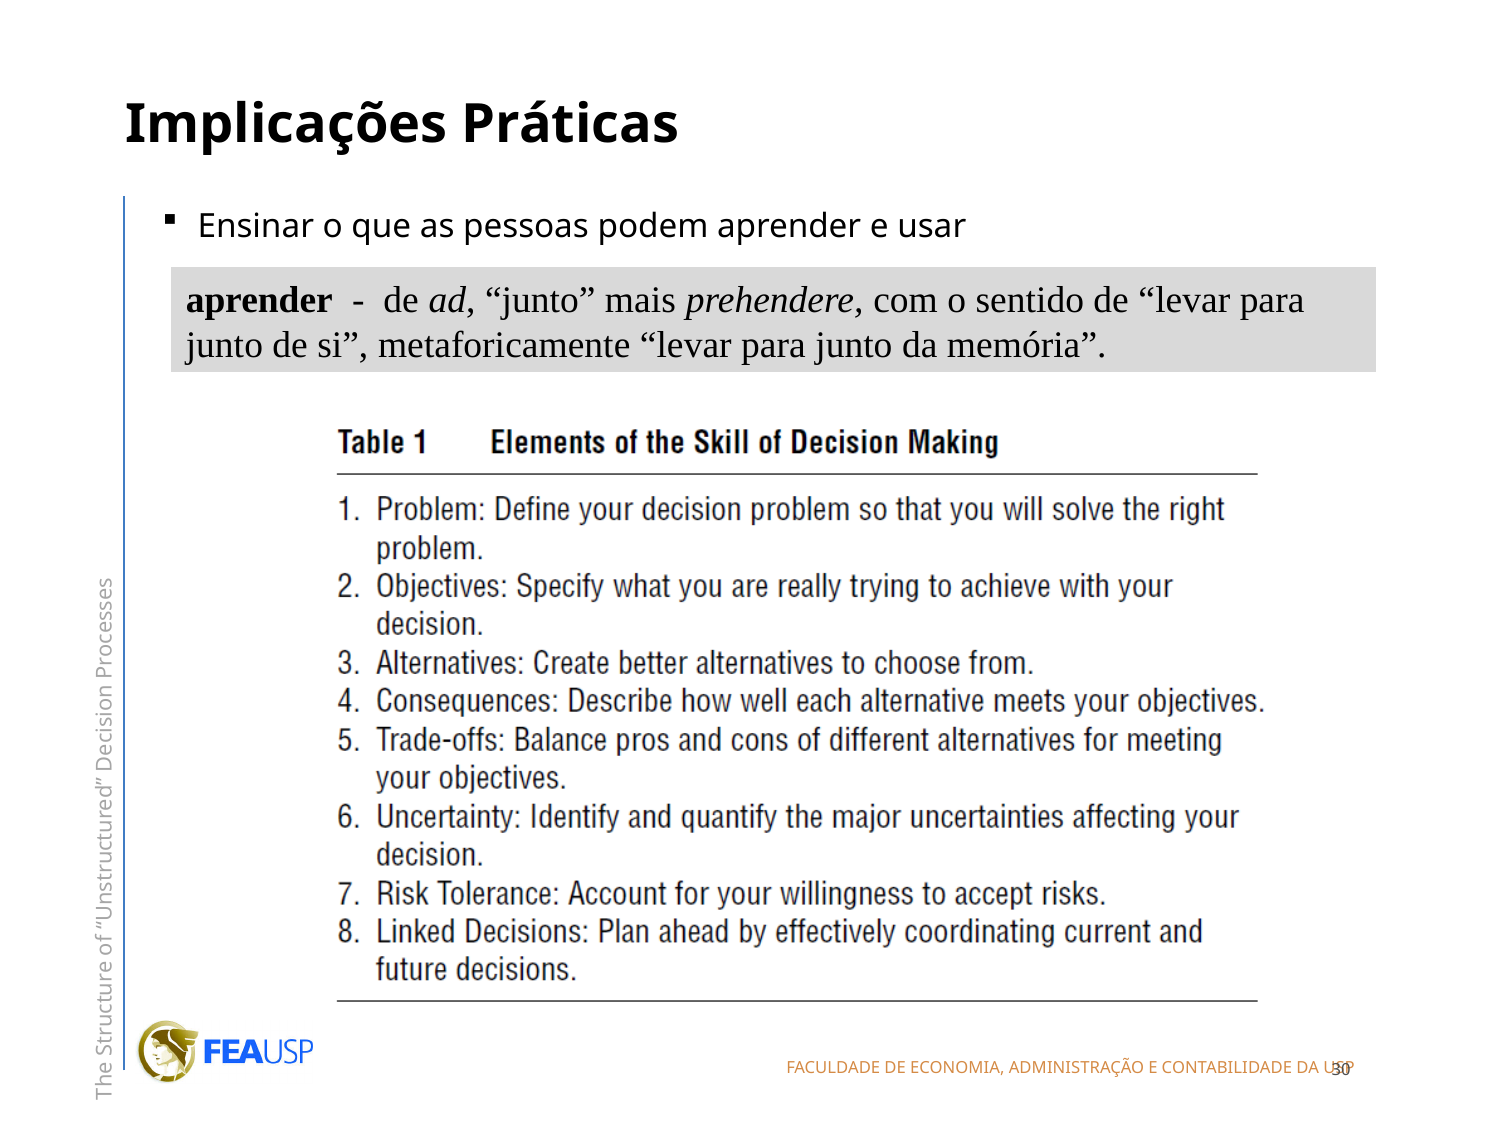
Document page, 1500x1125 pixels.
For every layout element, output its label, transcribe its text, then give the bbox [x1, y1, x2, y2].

picture [135, 1020, 313, 1084]
text_box Ensinar o que as pessoas podem aprender e usar [147, 196, 1400, 994]
text_box <number> [1316, 1051, 1425, 1125]
text_box Implicações Práticas [110, 66, 1387, 161]
picture [327, 408, 1283, 1027]
text_box aprender - de ad, “junto” mais prehendere, com o sentido de “levar para junto de si”, metaforicamente “levar para junto da memória”. [171, 267, 1376, 372]
